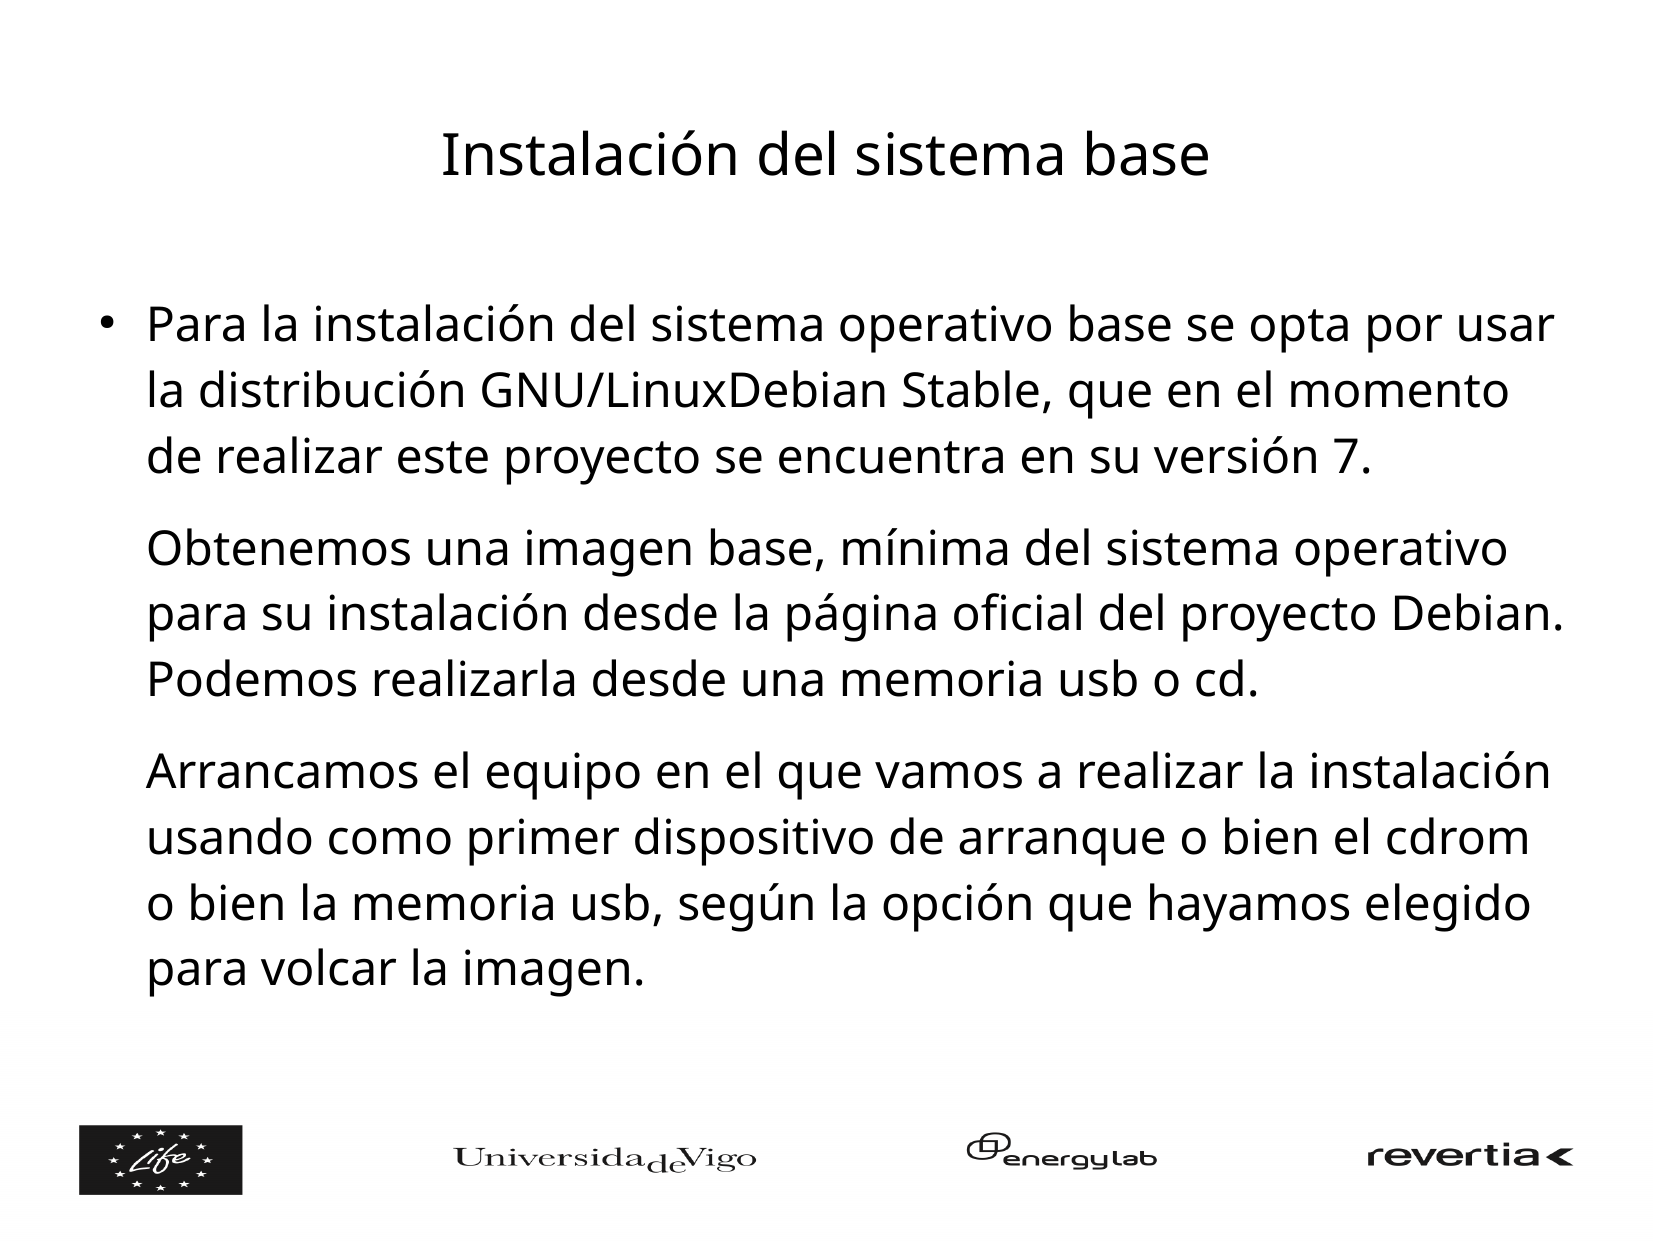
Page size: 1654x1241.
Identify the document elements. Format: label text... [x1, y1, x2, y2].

list Para la instalación del sistema operativo base se opta por usar la distribución GNU/LinuxDebian Stable, que en el momento de realizar este proyecto se encuentra en su versión 7. Obtenemos una imagen base, mínima del sistema operativo para su instalación desde la página oficial del proyecto Debian. Podemos realizarla desde una memoria usb o cd. Arrancamos el equipo en el que vamos a realizar la instalación usando como primer dispositivo de arranque o bien el cdrom o bien la memoria usb, según la opción que hayamos elegido para volcar la imagen. [82, 290, 1571, 1010]
picture [0, 1009, 1654, 1241]
title Instalación del sistema base [82, 49, 1571, 257]
